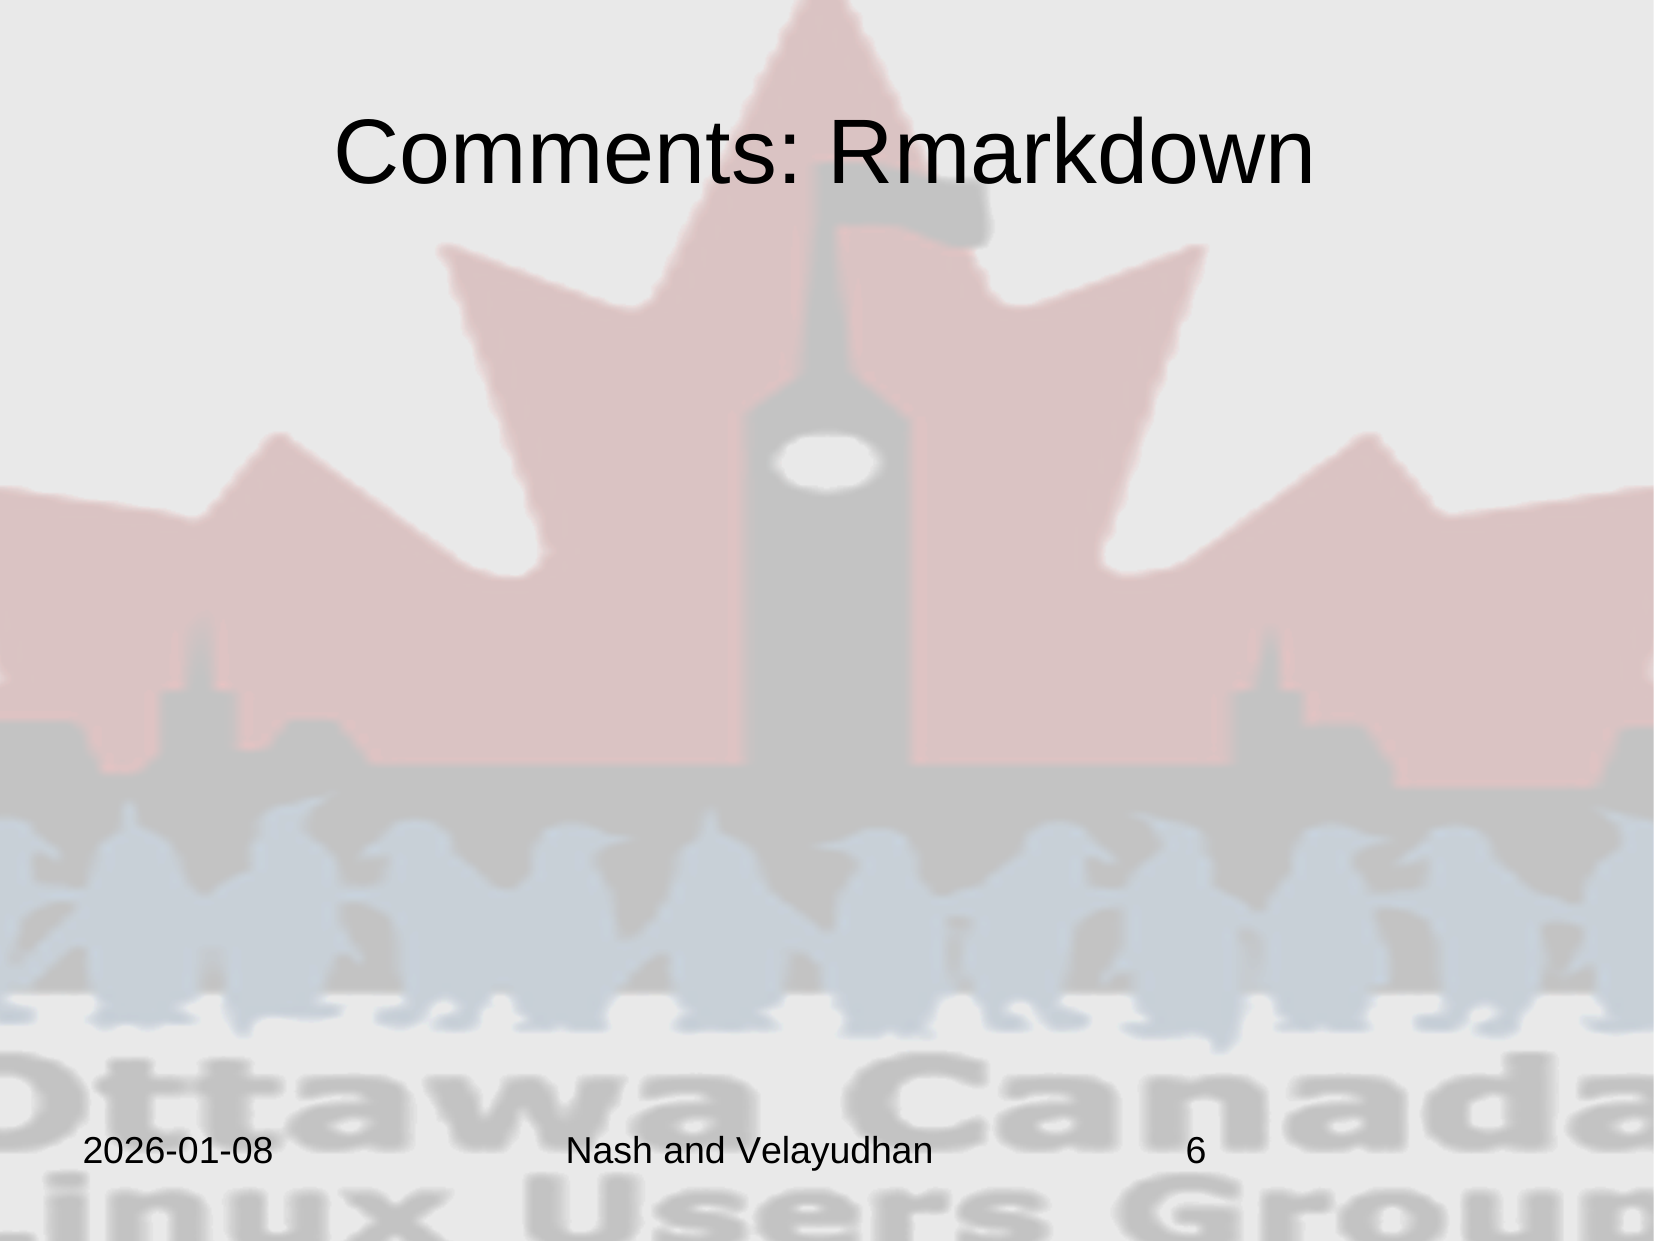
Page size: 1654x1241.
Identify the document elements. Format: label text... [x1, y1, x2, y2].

title Comments: Rmarkdown [82, 49, 1570, 256]
picture [0, 0, 1654, 1241]
